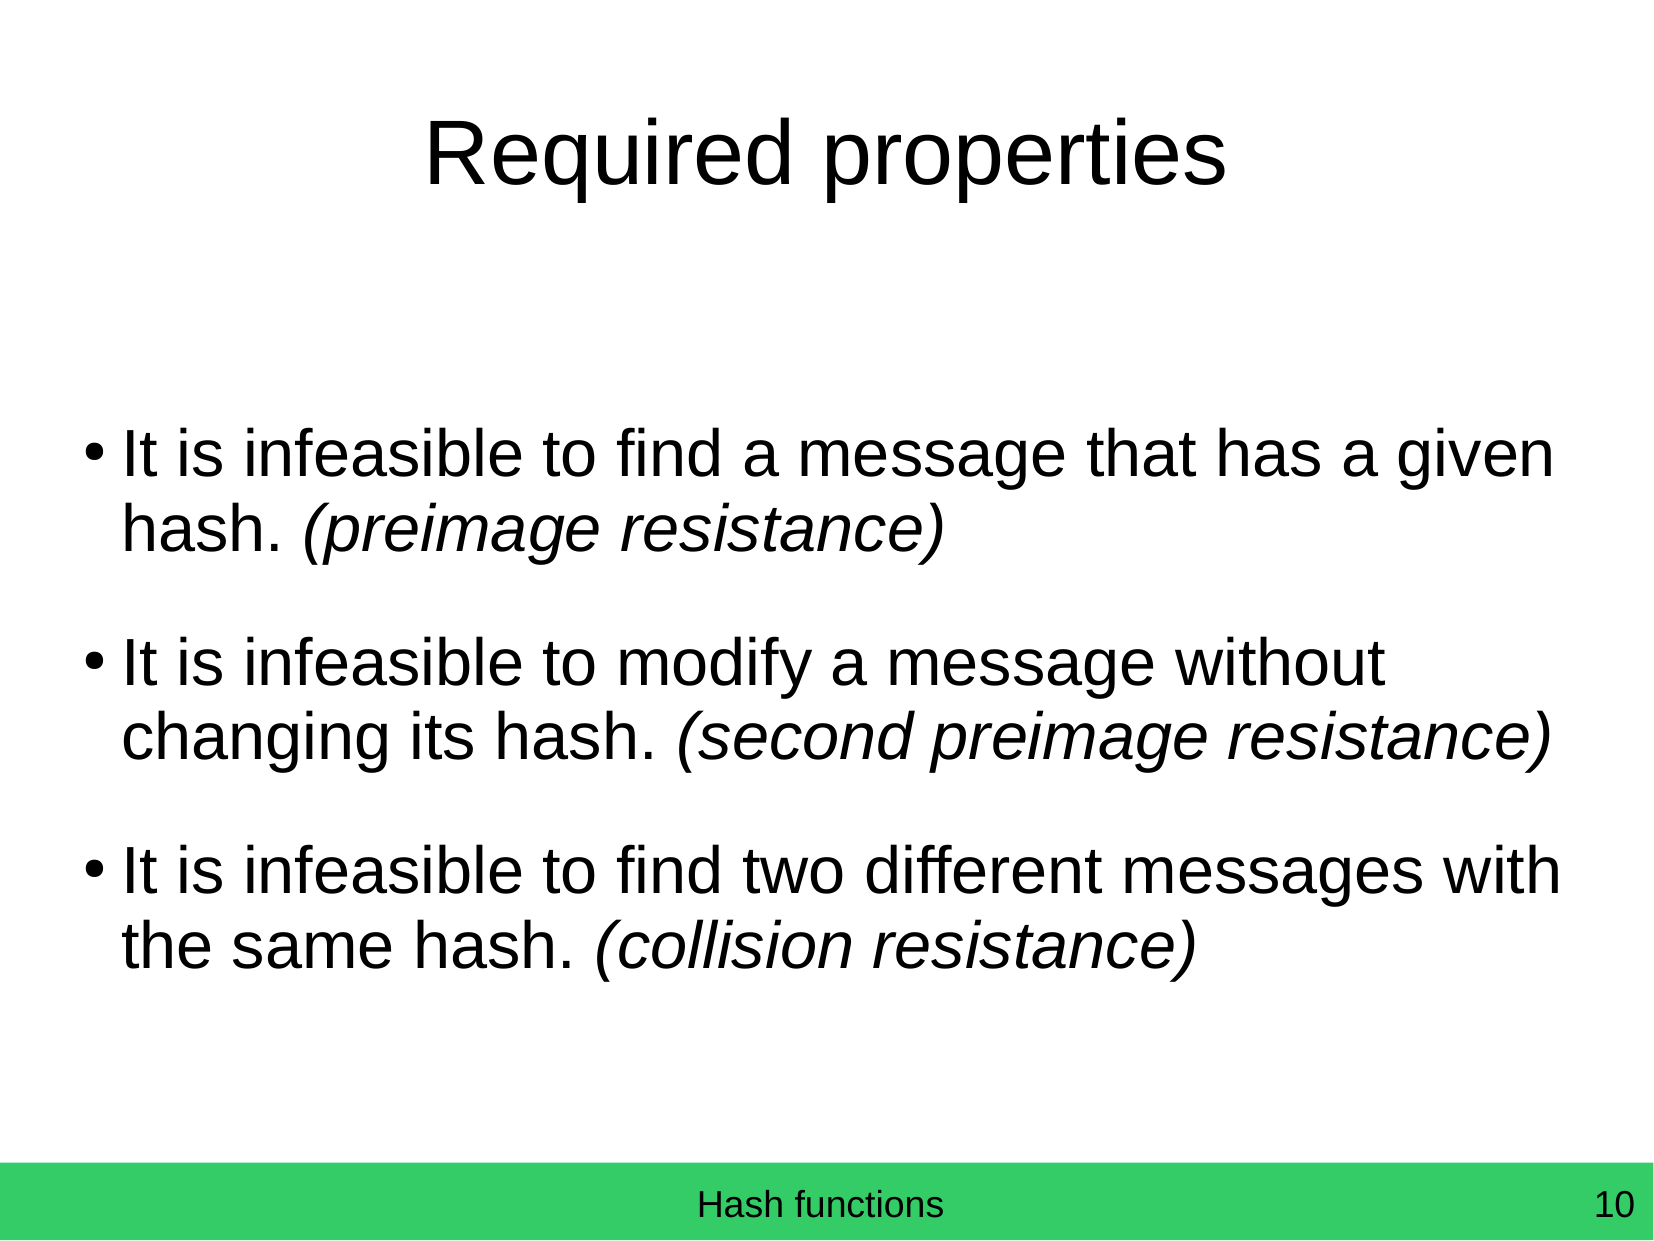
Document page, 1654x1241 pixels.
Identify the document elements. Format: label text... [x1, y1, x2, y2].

title Required properties [82, 49, 1571, 257]
subtitle It is infeasible to find a message that has a given hash. (preimage resistance) It is infeasible to modify a message without changing its hash. (second preimage resistance) It is infeasible to find two different messages with the same hash. (collision resistance) [82, 297, 1571, 1102]
